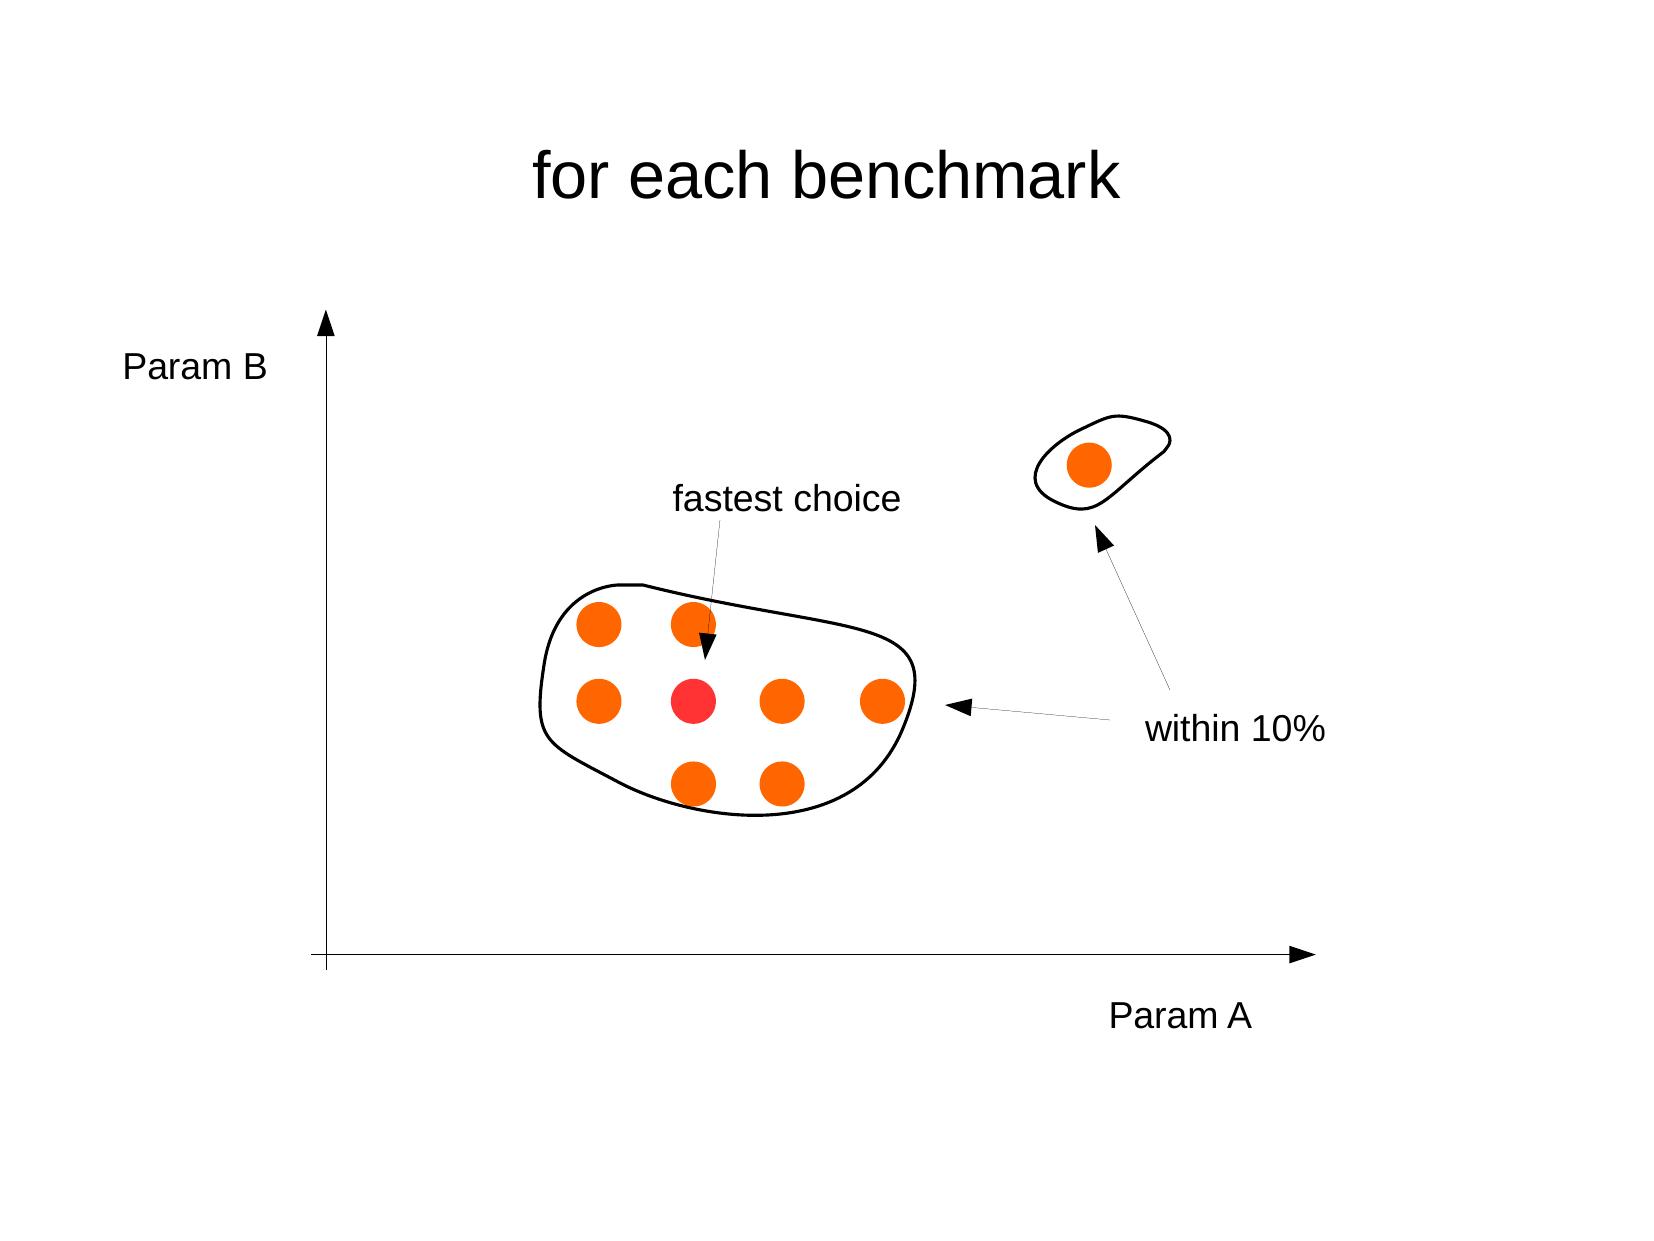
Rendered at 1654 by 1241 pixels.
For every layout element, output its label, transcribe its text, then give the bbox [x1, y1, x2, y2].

text_box Param A [1093, 987, 1267, 1038]
text_box Param B [107, 337, 283, 388]
text_box [709, 610, 716, 634]
text_box [670, 678, 716, 724]
text_box [759, 678, 805, 724]
text_box [1066, 442, 1112, 488]
text_box [859, 678, 906, 724]
text_box [670, 602, 710, 648]
text_box [576, 602, 622, 648]
text_box [759, 761, 805, 807]
text_box for each benchmark [0, 122, 1654, 228]
text_box [576, 678, 622, 724]
text_box within 10% [1130, 700, 1341, 751]
text_box [670, 761, 717, 807]
text_box fastest choice [657, 469, 917, 520]
